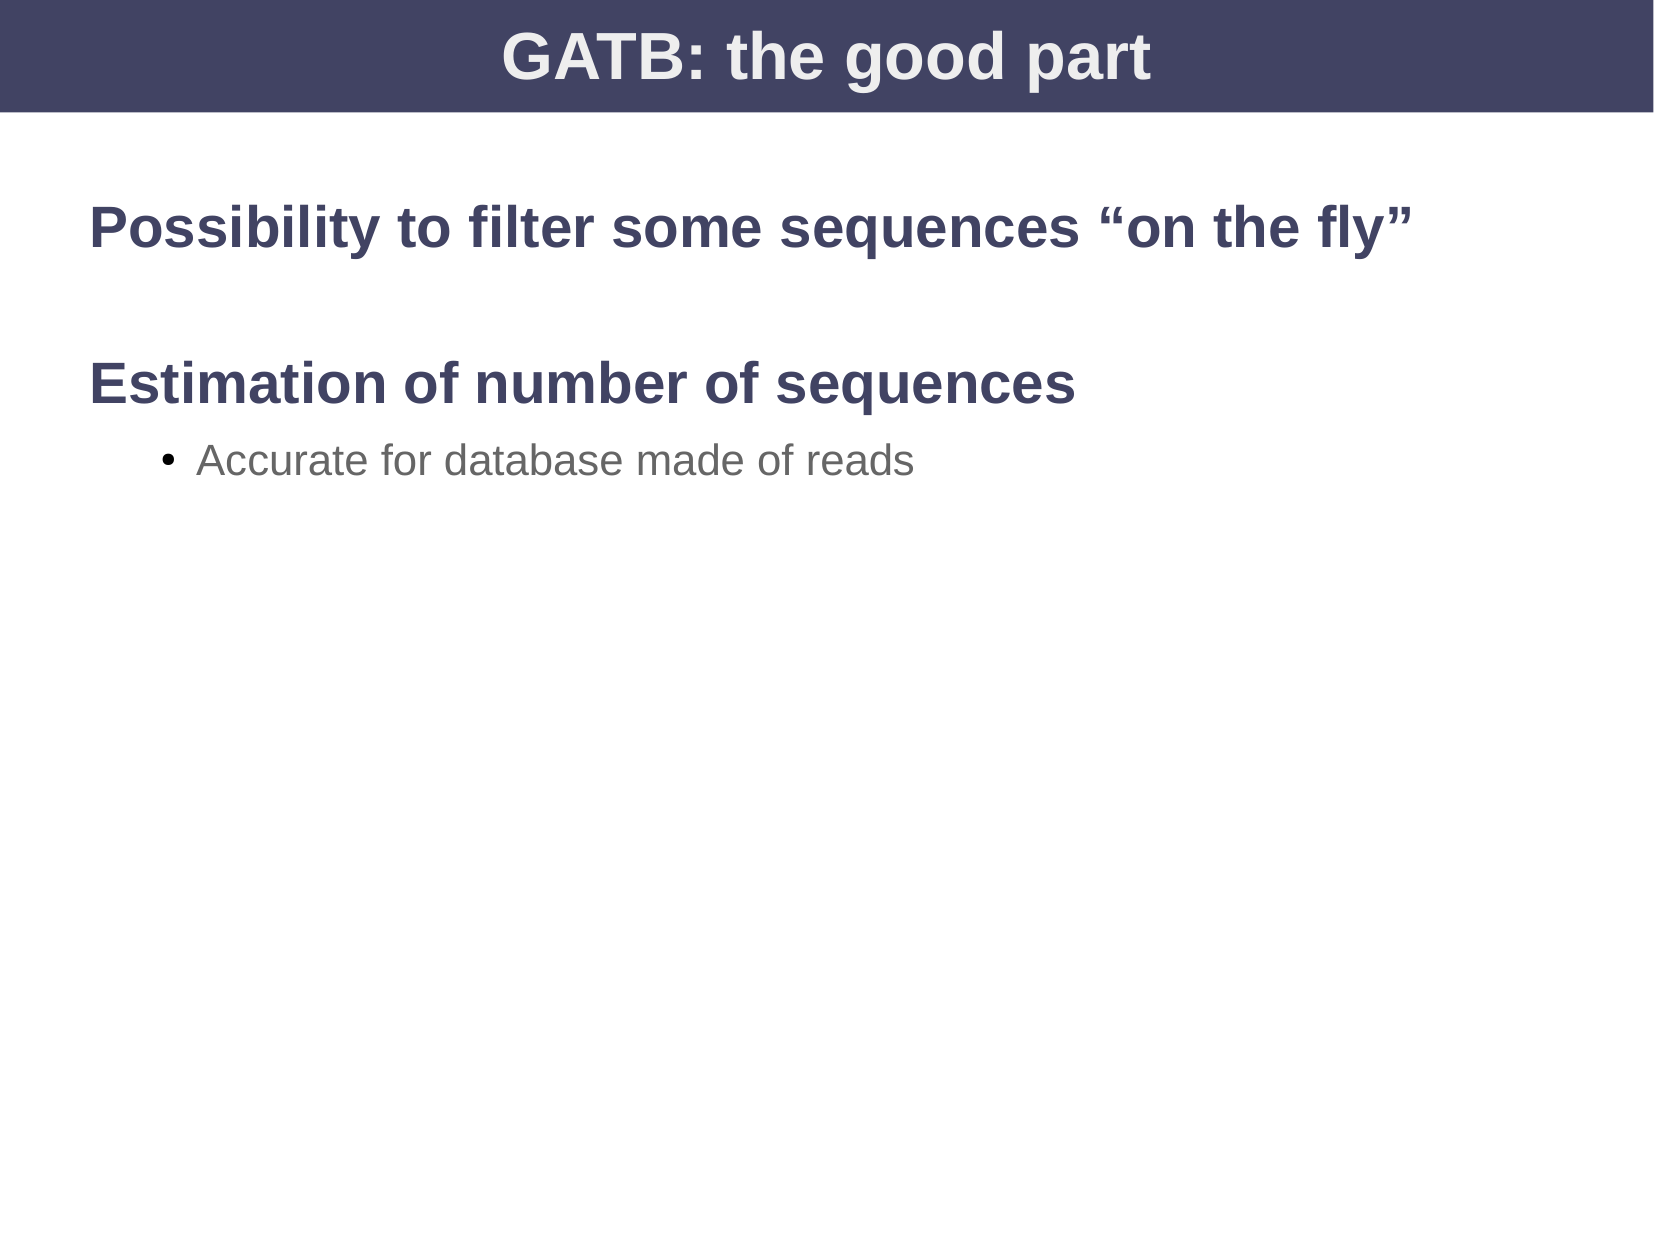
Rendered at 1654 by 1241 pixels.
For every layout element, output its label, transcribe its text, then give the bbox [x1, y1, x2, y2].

text_box Possibility to filter some sequences “on the fly” Estimation of number of sequences Accurate for database made of reads [75, 187, 1613, 1211]
text_box GATB: the good part [0, 0, 1654, 113]
